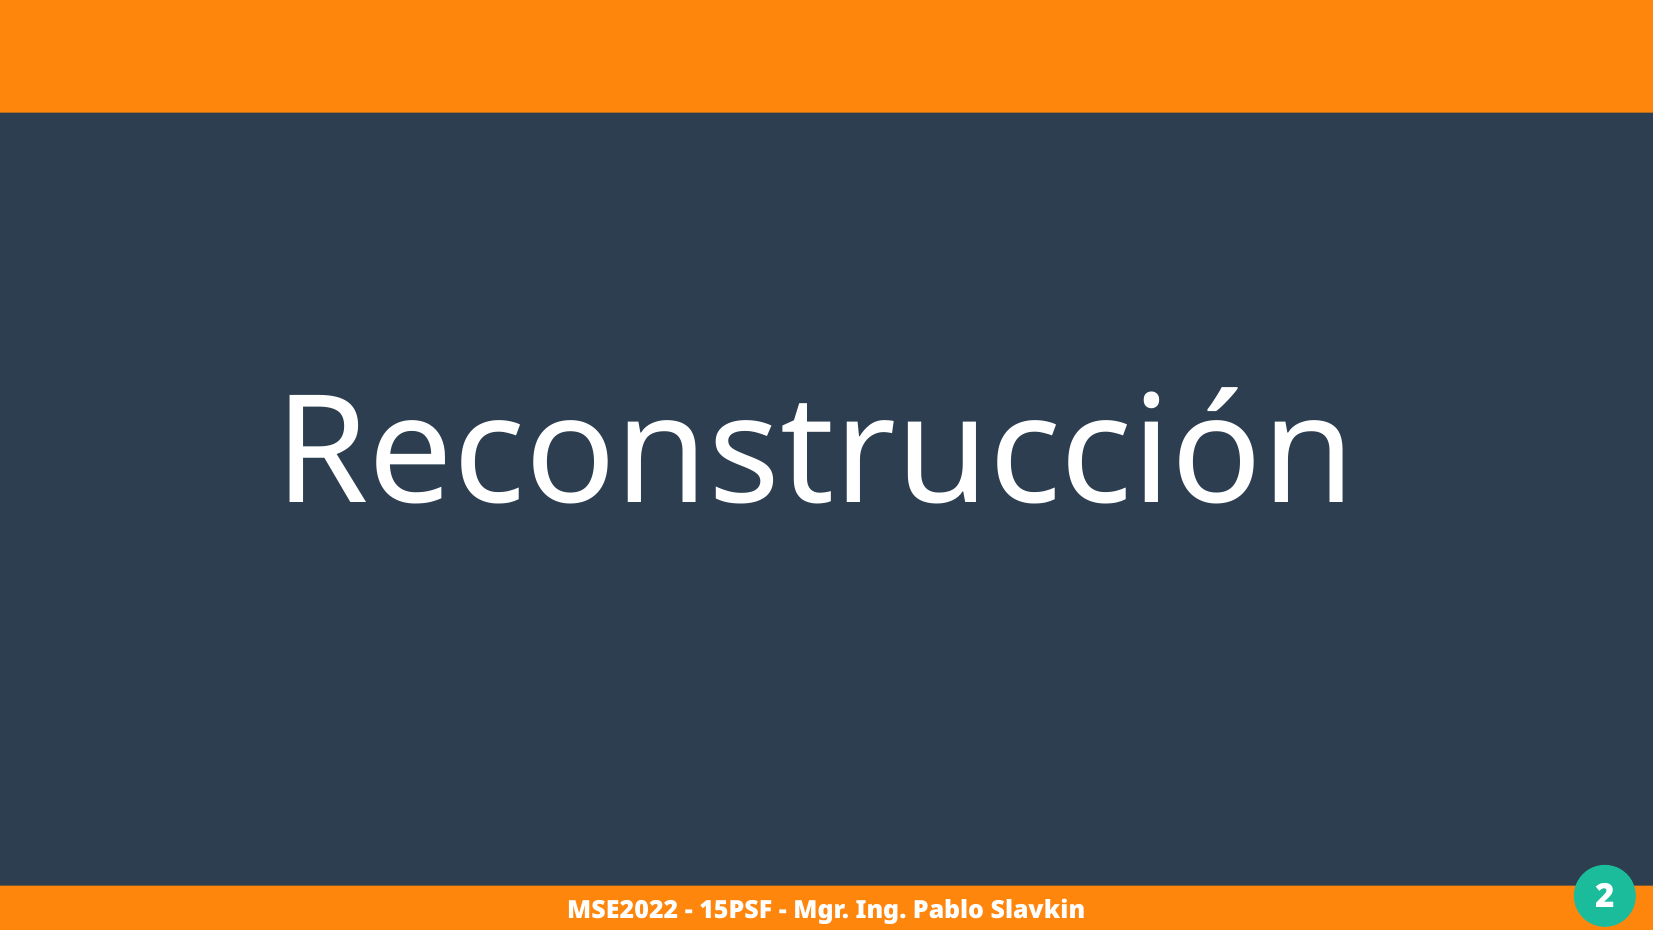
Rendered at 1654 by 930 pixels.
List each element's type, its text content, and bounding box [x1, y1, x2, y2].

list Reconstrucción [275, 342, 1527, 579]
